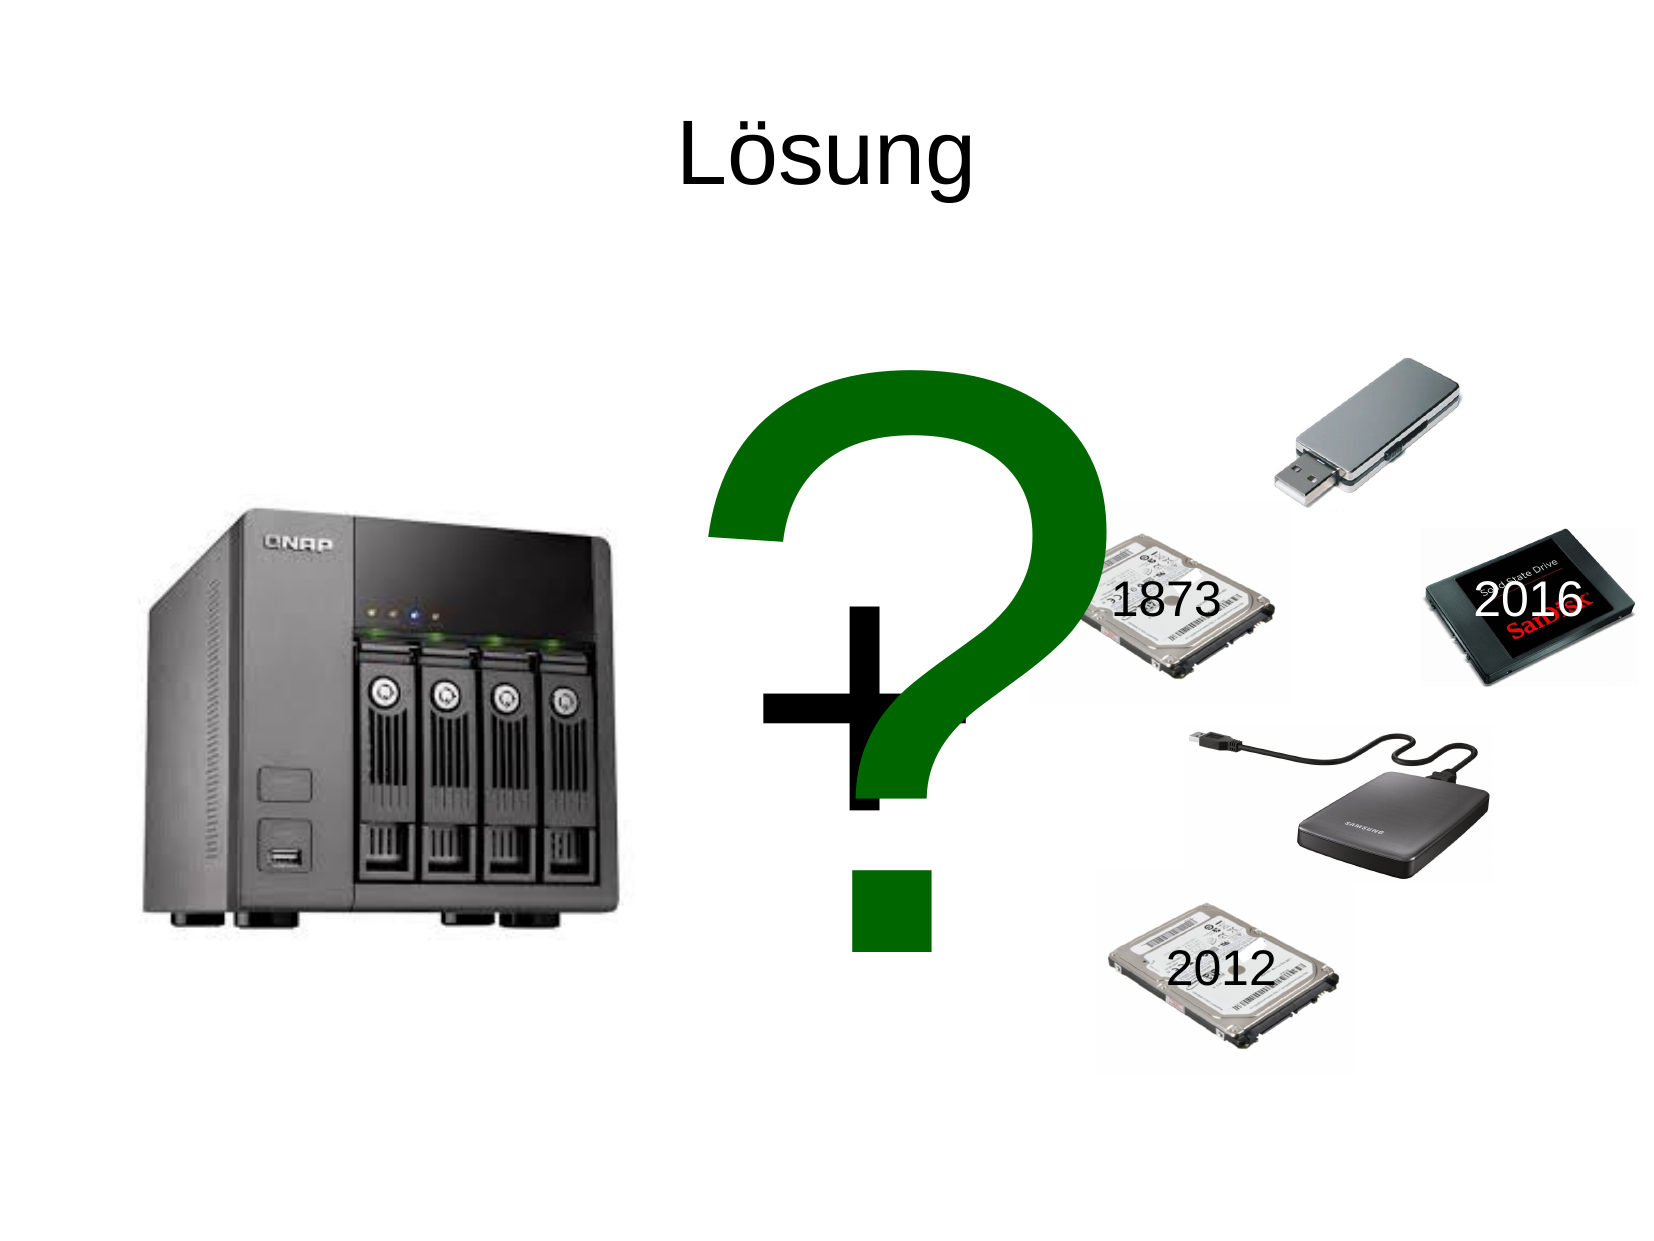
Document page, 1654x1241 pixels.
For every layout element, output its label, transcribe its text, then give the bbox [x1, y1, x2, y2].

picture [120, 494, 637, 946]
title Lösung [82, 49, 1571, 257]
text_box ? [660, 191, 1154, 1138]
text_box 2012 [1154, 932, 1301, 1004]
text_box 2016 [1458, 563, 1609, 635]
text_box 1873 [1154, 563, 1246, 635]
picture [1154, 344, 1477, 706]
picture [1154, 725, 1494, 1075]
picture [1421, 528, 1637, 687]
